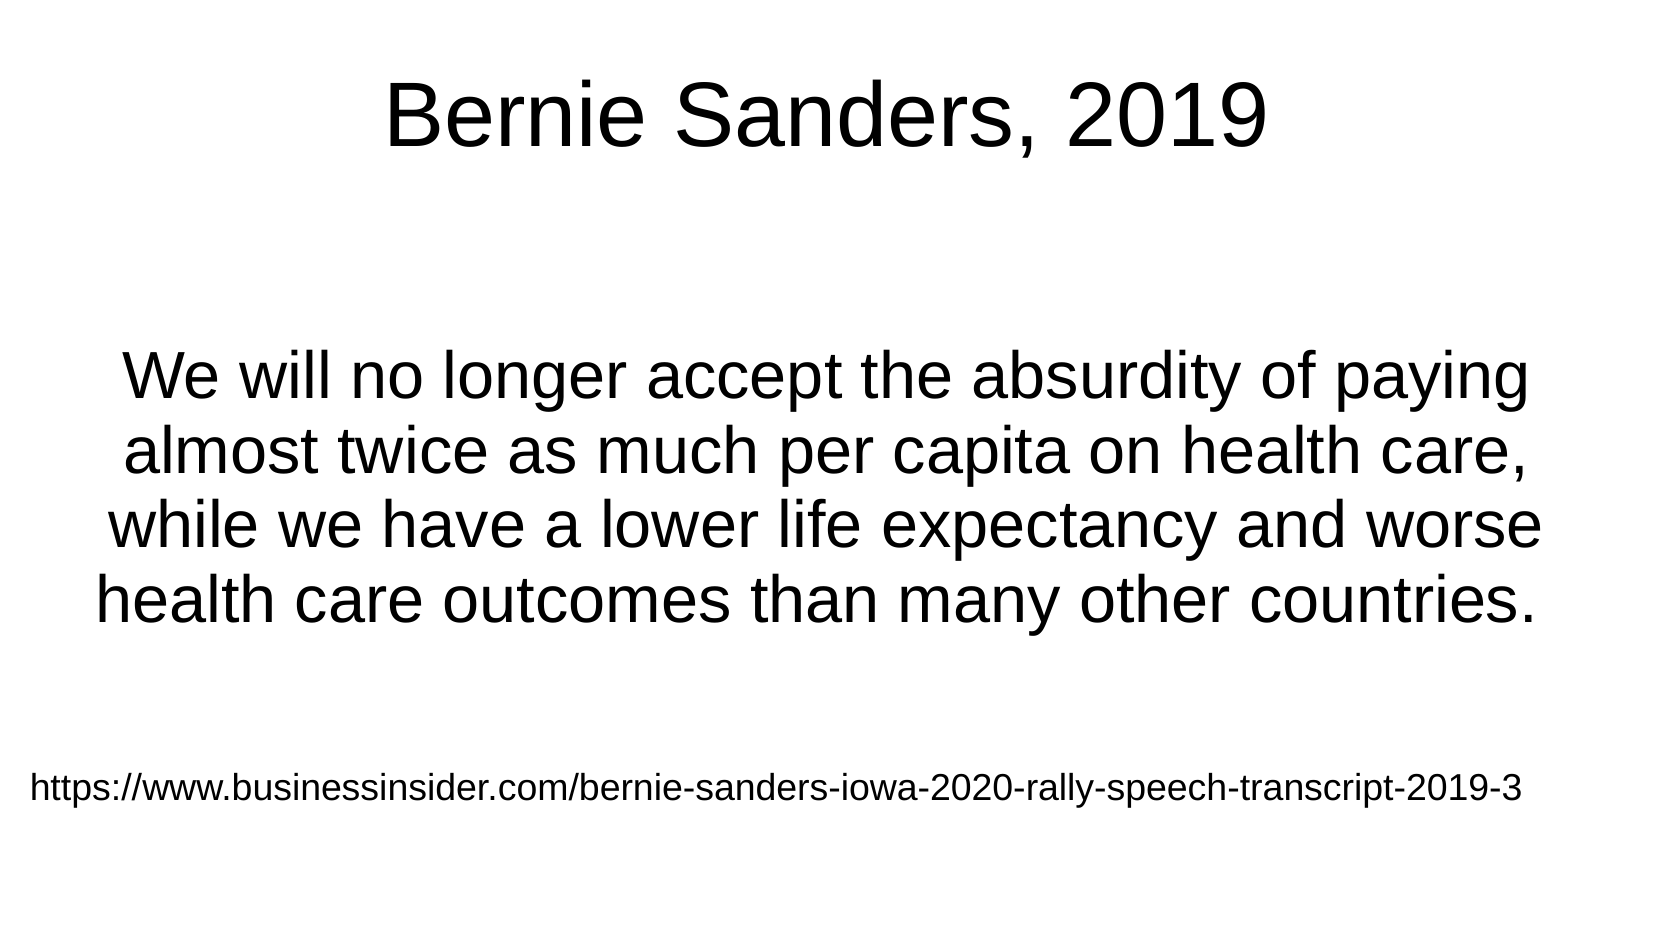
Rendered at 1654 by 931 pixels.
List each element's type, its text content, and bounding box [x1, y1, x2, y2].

title Bernie Sanders, 2019 [82, 37, 1571, 193]
subtitle We will no longer accept the absurdity of paying almost twice as much per capita on health care, while we have a lower life expectancy and worse health care outcomes than many other countries. [82, 217, 1571, 758]
text_box https://www.businessinsider.com/bernie-sanders-iowa-2020-rally-speech-transcript-2019-3 [15, 759, 1636, 901]
